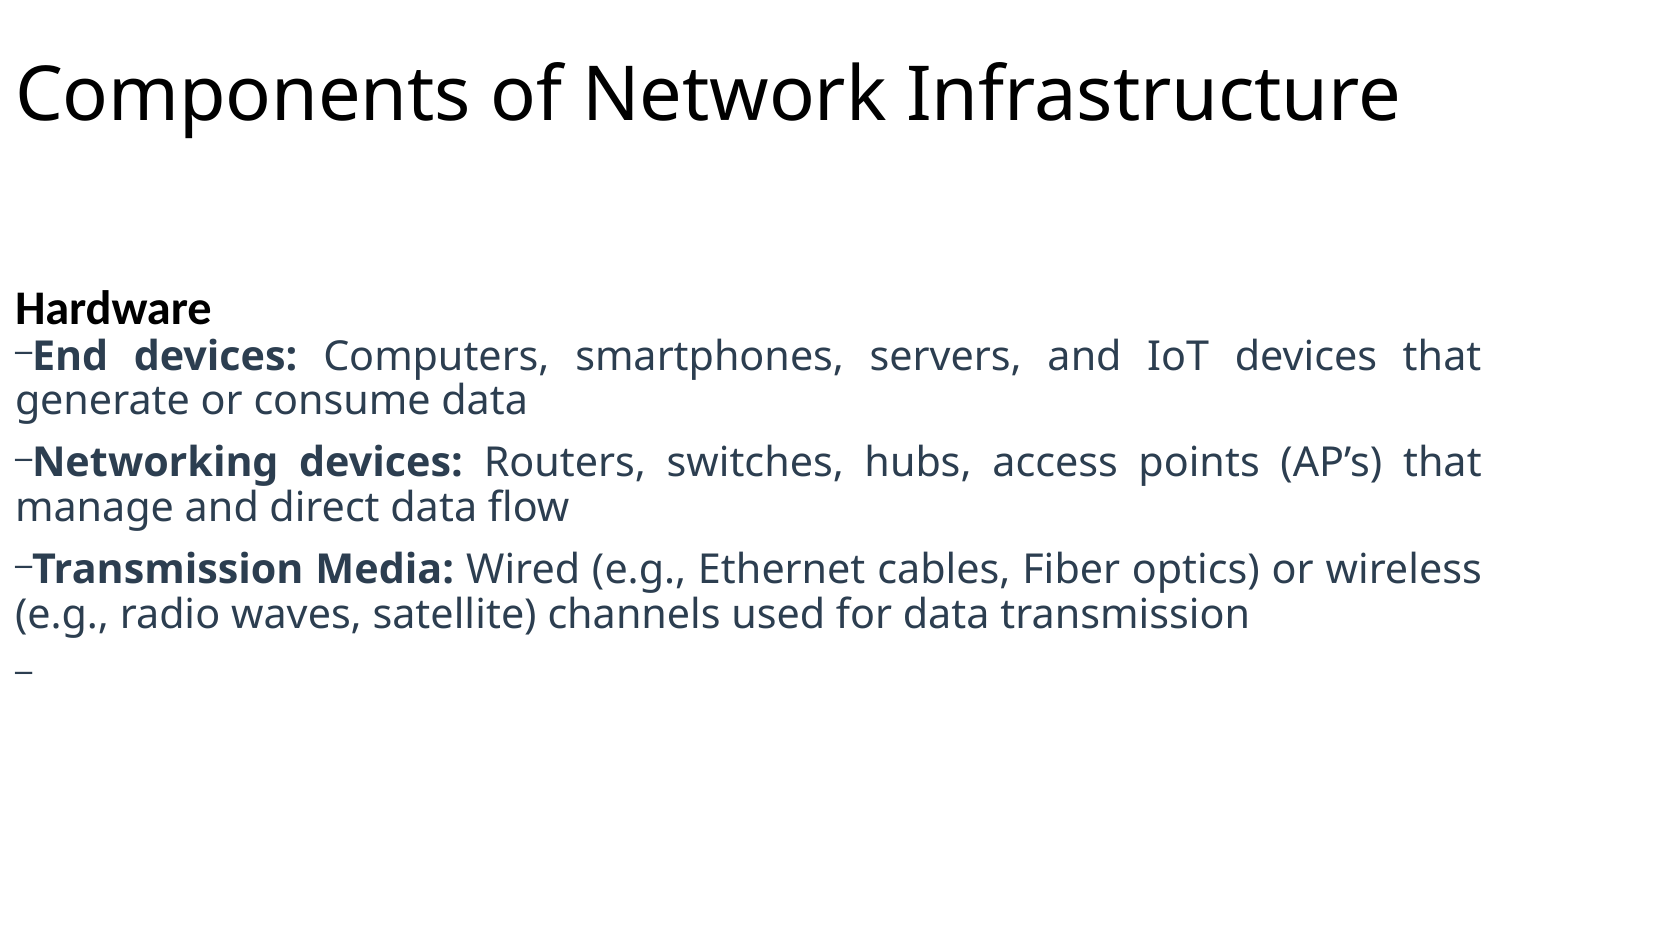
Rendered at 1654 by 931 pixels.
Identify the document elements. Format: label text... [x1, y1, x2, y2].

title Components of Network Infrastructure [0, 36, 1536, 155]
list Hardware End devices: Computers, smartphones, servers, and IoT devices that generate or consume data Networking devices: Routers, switches, hubs, access points (AP’s) that manage and direct data flow Transmission Media: Wired (e.g., Ethernet cables, Fiber optics) or wireless (e.g., radio waves, satellite) channels used for data transmission [0, 275, 1536, 782]
